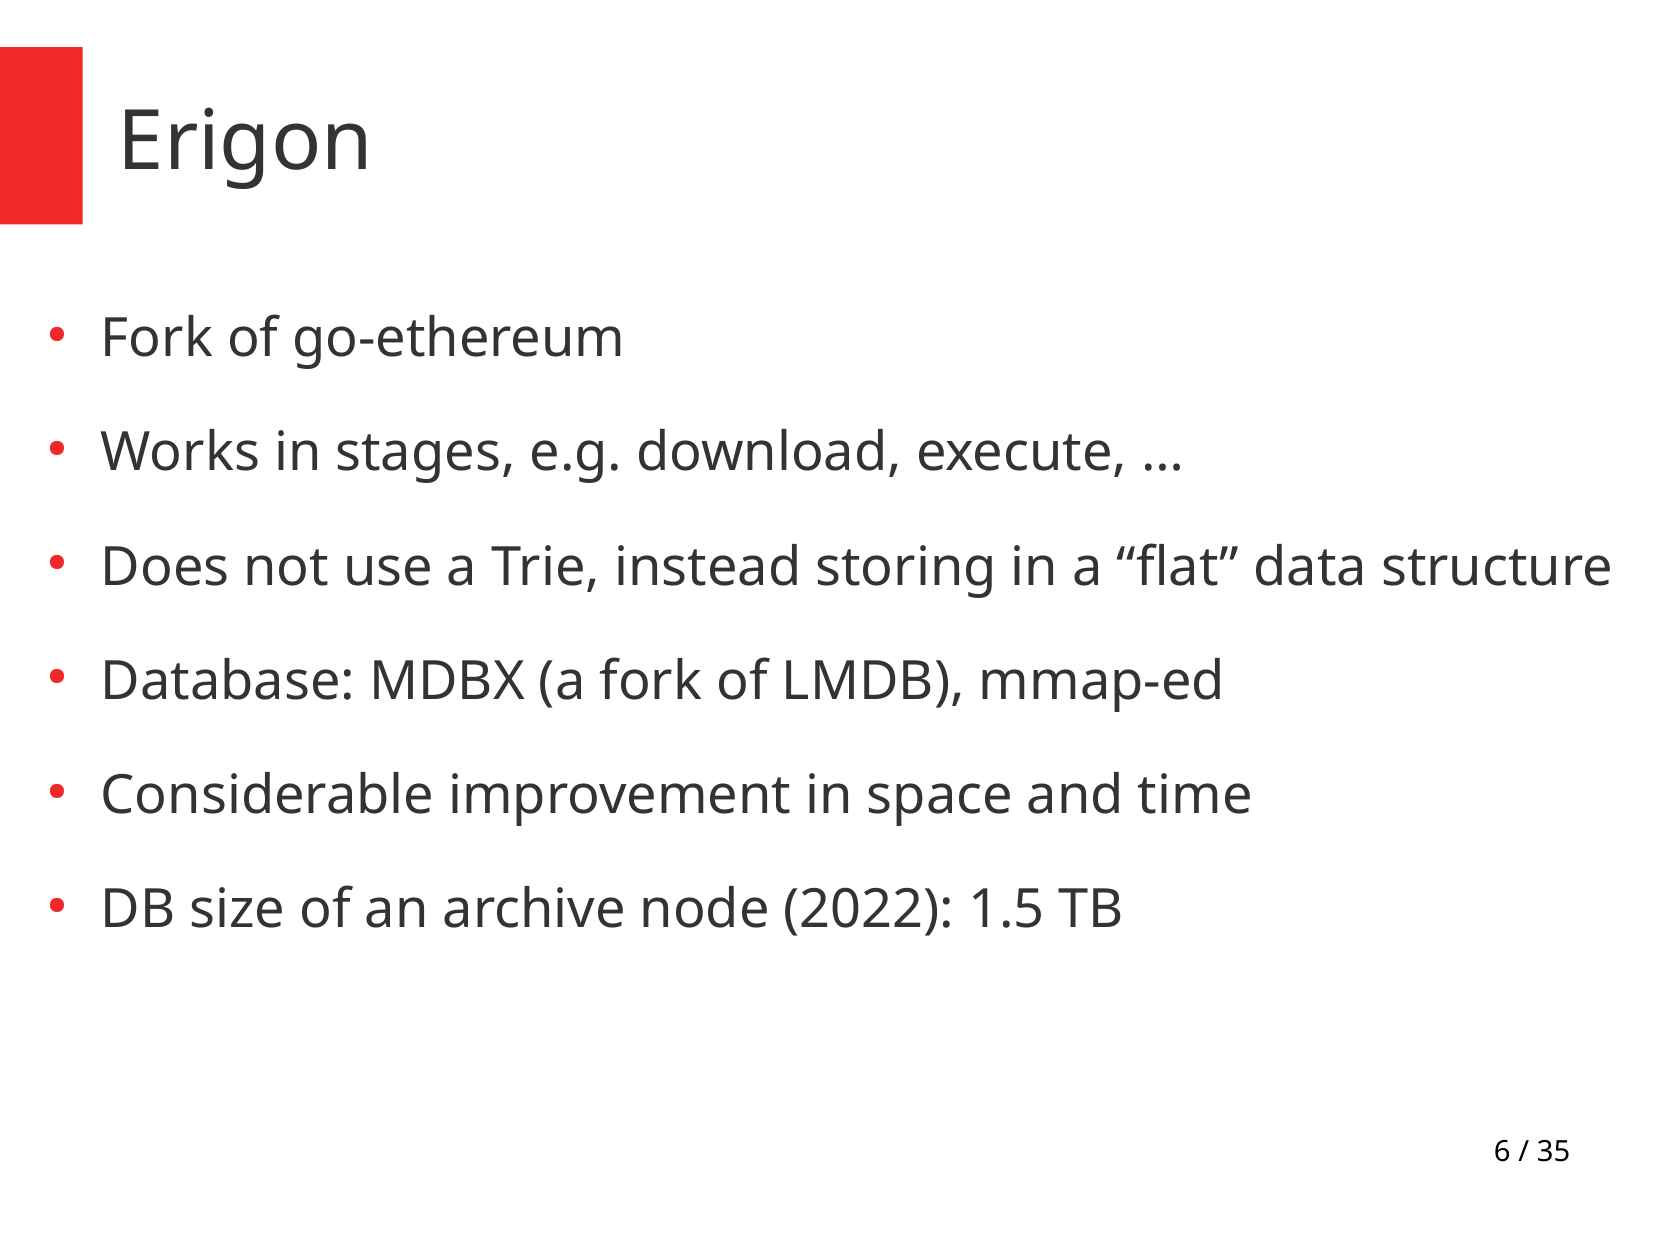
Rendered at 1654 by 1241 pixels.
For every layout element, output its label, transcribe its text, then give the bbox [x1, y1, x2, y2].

title Erigon [117, 33, 1571, 241]
list Fork of go-ethereum Works in stages, e.g. download, execute, … Does not use a Trie, instead storing in a “flat” data structure Database: MDBX (a fork of LMDB), mmap-ed Considerable improvement in space and time DB size of an archive node (2022): 1.5 TB [29, 287, 1620, 1089]
